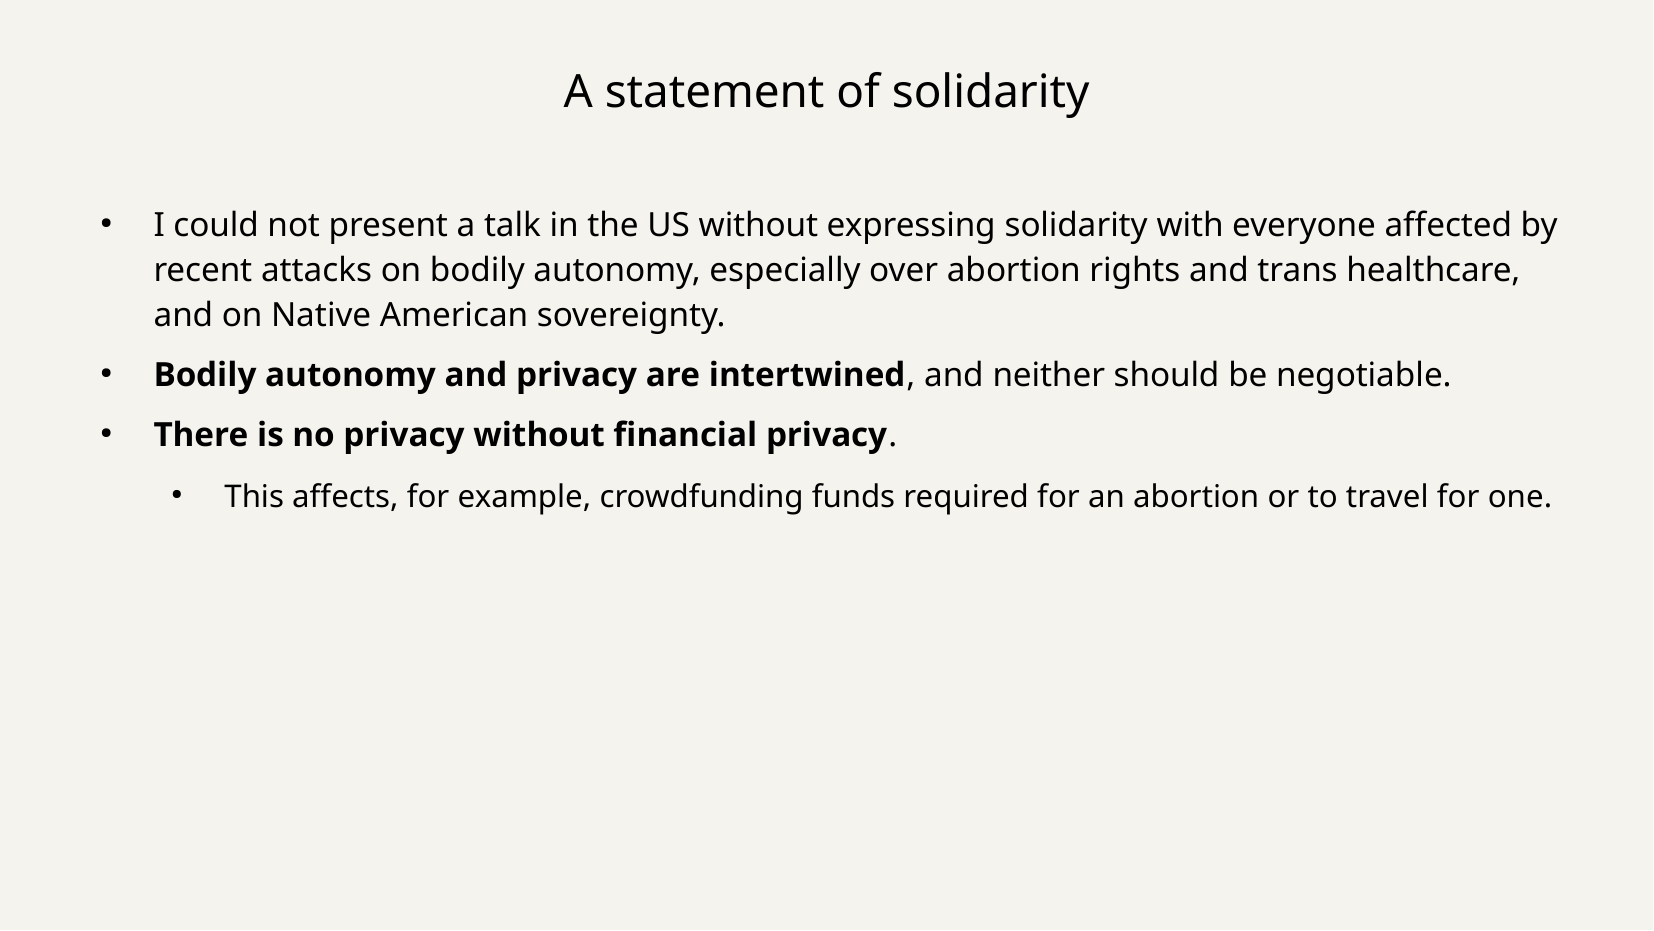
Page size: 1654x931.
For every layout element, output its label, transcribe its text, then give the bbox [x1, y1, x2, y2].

list I could not present a talk in the US without expressing solidarity with everyone affected by recent attacks on bodily autonomy, especially over abortion rights and trans healthcare, and on Native American sovereignty. Bodily autonomy and privacy are intertwined, and neither should be negotiable. There is no privacy without financial privacy. This affects, for example, crowdfunding funds required for an abortion or to travel for one. [82, 200, 1583, 863]
title A statement of solidarity [82, 57, 1571, 121]
